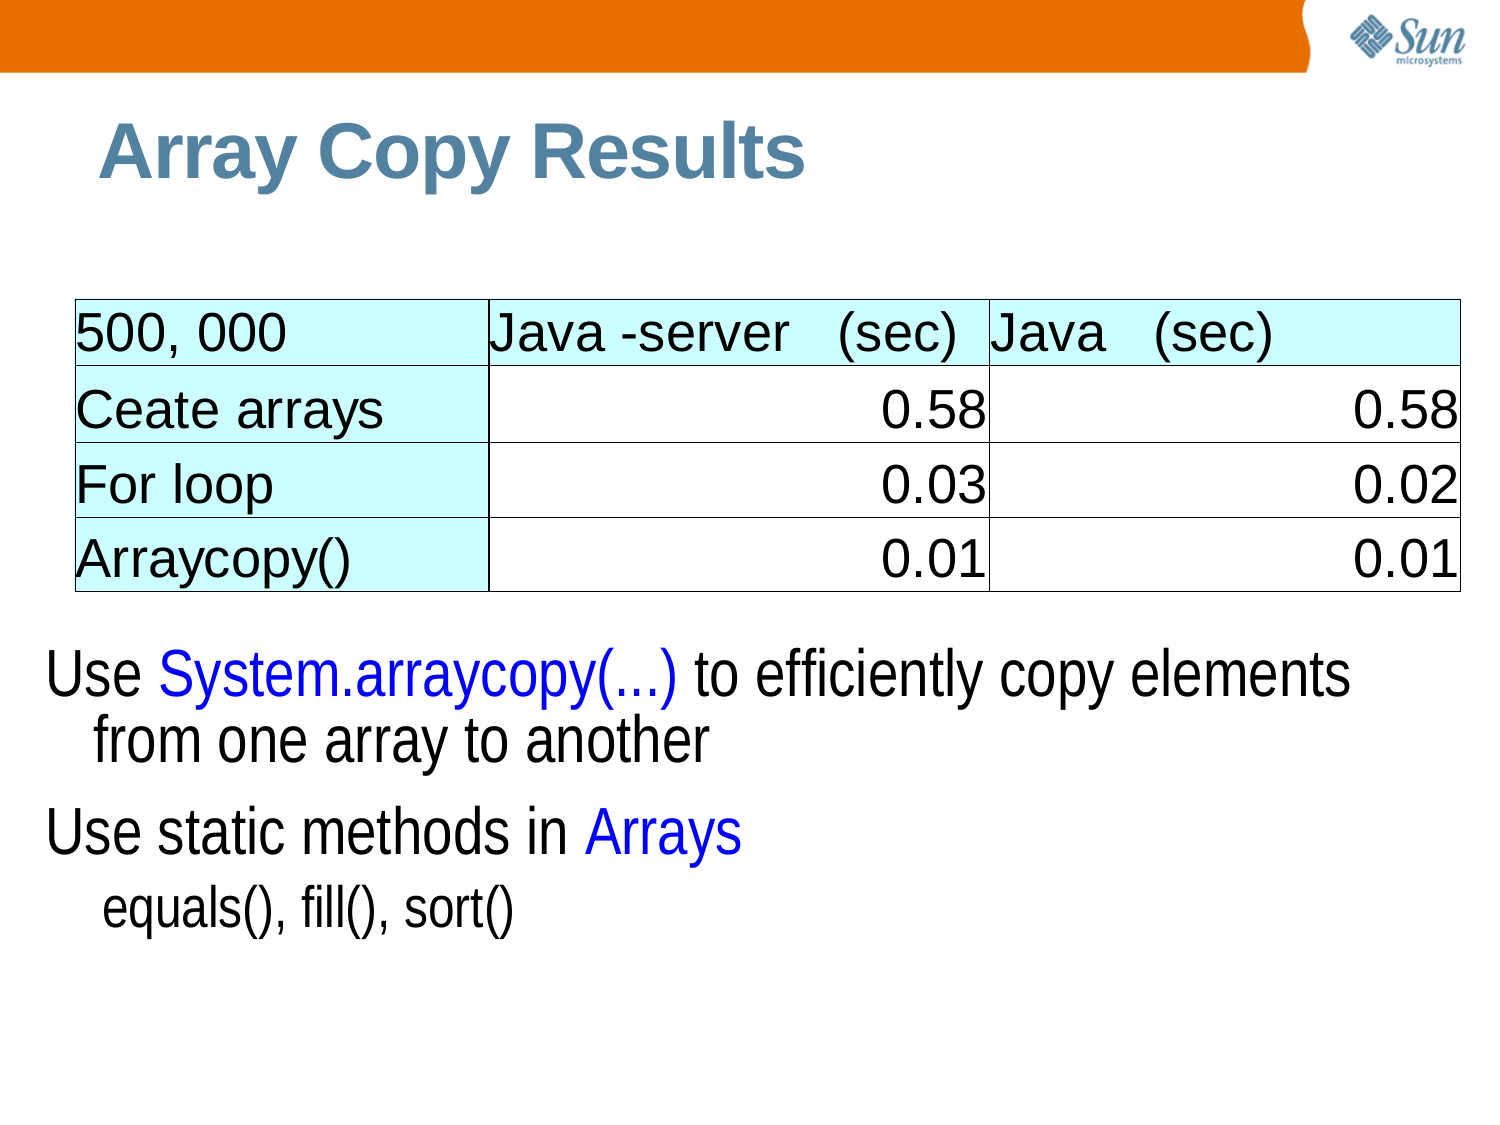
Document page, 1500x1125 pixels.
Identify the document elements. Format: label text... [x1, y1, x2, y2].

title Array Copy Results [97, 115, 1460, 222]
list Use System.arraycopy(...) to efficiently copy elements from one array to another Use static methods in Arrays equals(), fill(), sort() [25, 644, 1397, 1082]
picture [0, 0, 1500, 75]
chart [72, 296, 1464, 594]
